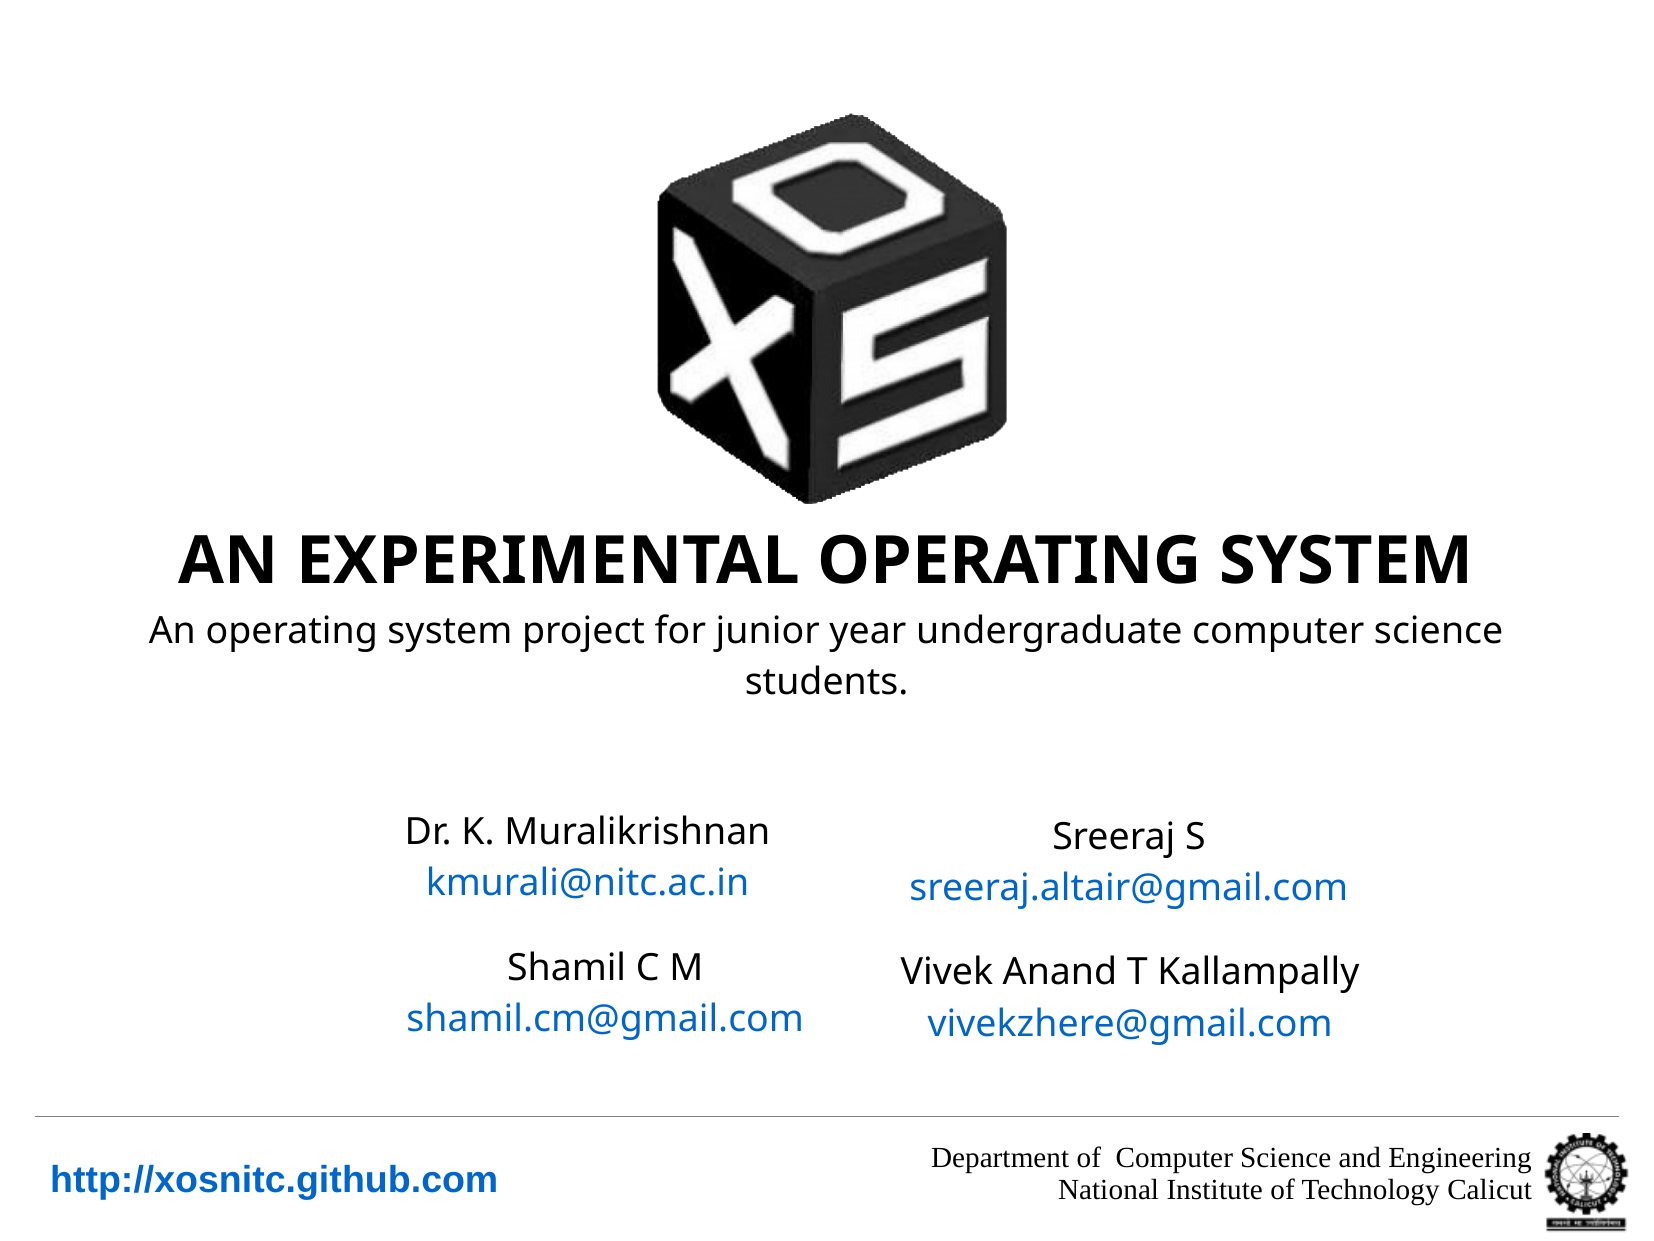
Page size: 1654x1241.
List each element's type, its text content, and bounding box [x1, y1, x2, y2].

text_box Shamil C M shamil.cm@gmail.com [391, 933, 735, 1159]
text_box Dr. K. Muralikrishnan kmurali@nitc.ac.in [389, 797, 714, 981]
subtitle AN EXPERIMENTAL OPERATING SYSTEM An operating system project for junior year undergraduate computer science students. [82, 0, 1571, 939]
text_box Sreeraj S sreeraj.altair@gmail.com [894, 802, 1276, 937]
picture [632, 106, 1034, 508]
text_box Vivek Anand T Kallampally vivekzhere@gmail.com [885, 937, 1279, 1241]
picture [1542, 1133, 1630, 1234]
